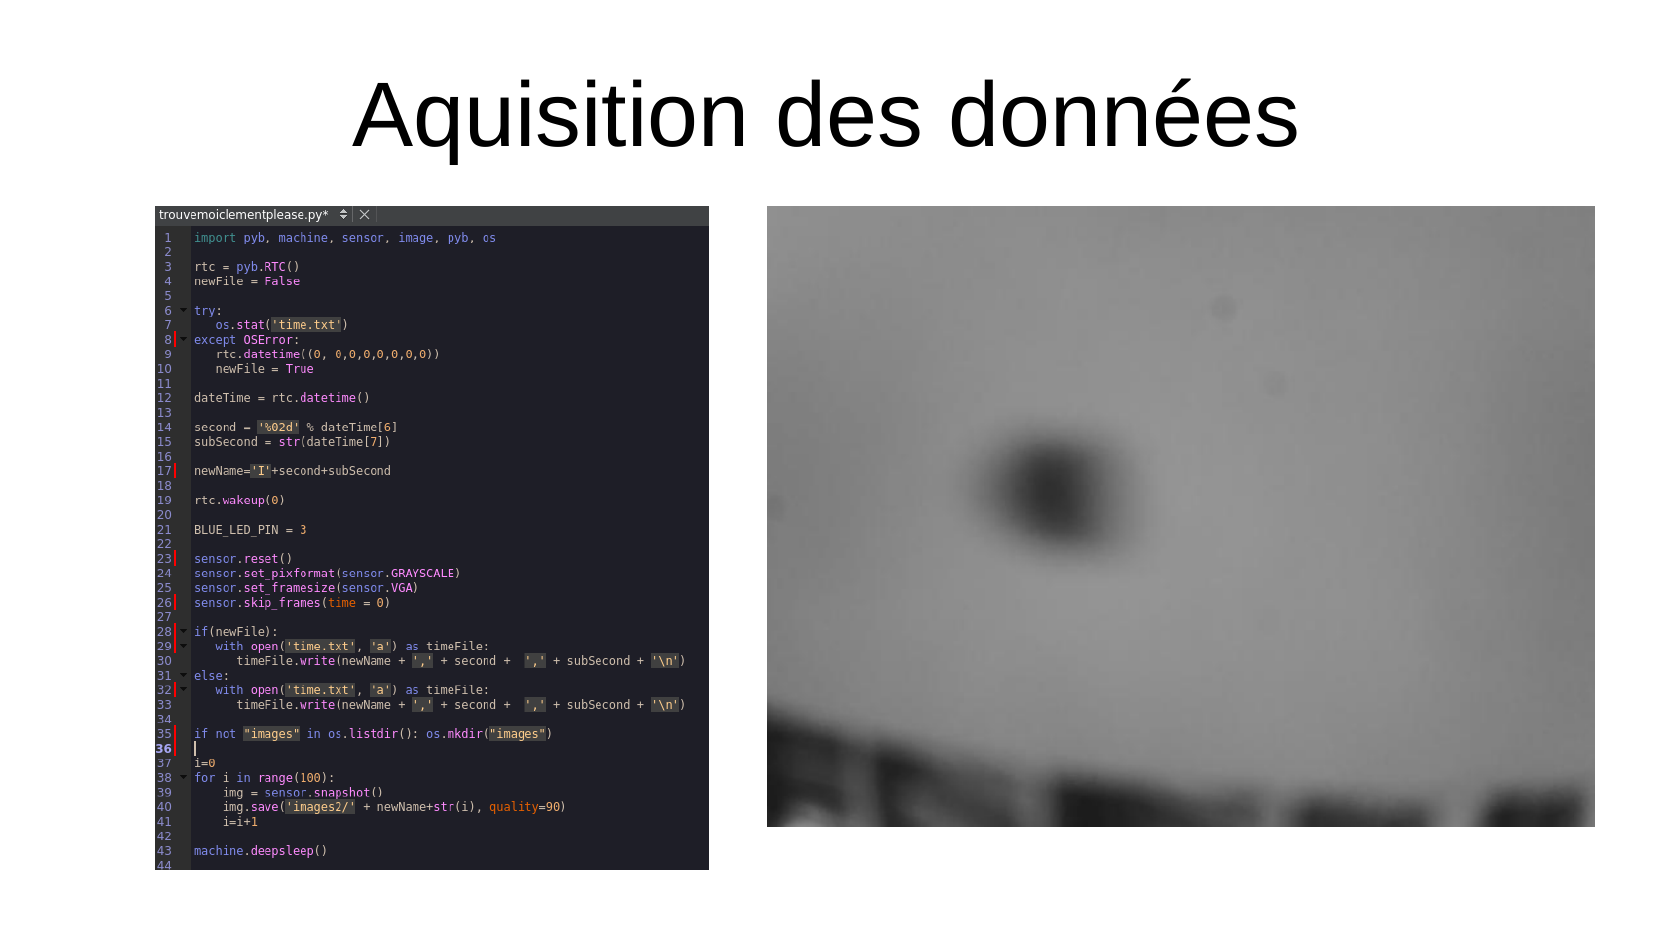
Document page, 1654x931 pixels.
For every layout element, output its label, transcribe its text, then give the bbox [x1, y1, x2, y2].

title Aquisition des données [82, 37, 1571, 193]
picture [155, 206, 709, 870]
picture [767, 206, 1595, 827]
